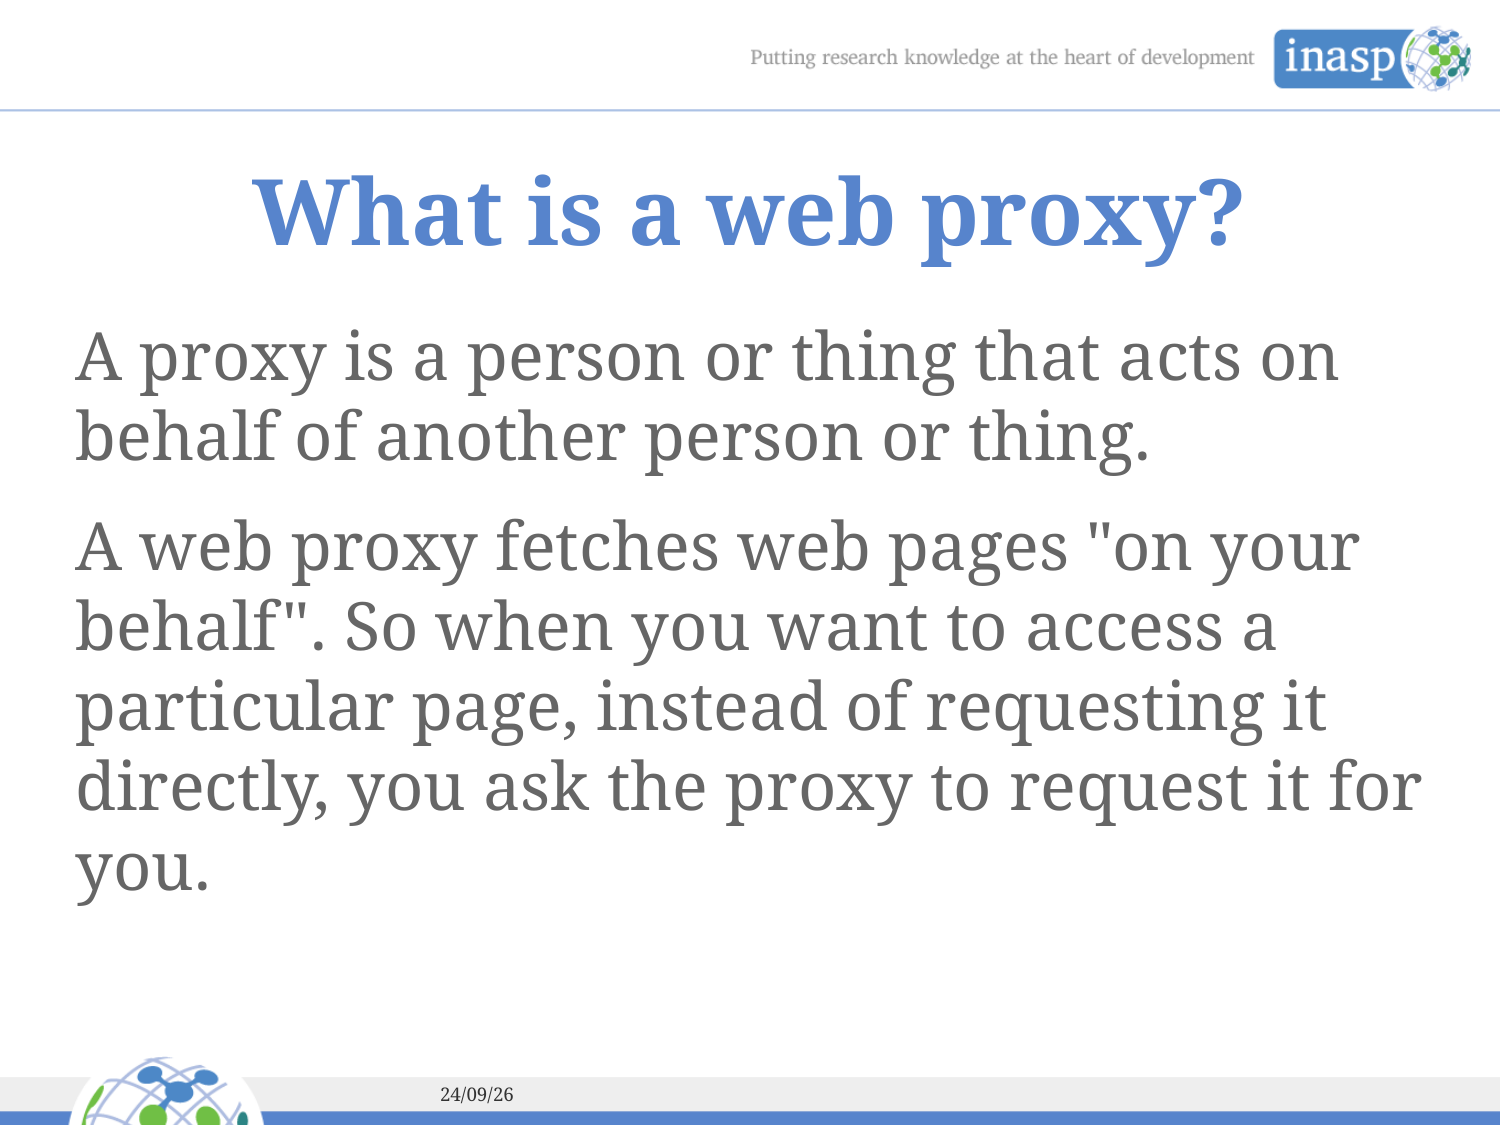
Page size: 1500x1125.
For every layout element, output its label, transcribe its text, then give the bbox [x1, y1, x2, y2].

picture [0, 0, 1500, 1125]
title What is a web proxy? [75, 129, 1426, 313]
list A proxy is a person or thing that acts on behalf of another person or thing. A web proxy fetches web pages "on your behalf". So when you want to access a particular page, instead of requesting it directly, you ask the proxy to request it for you. [75, 313, 1426, 967]
